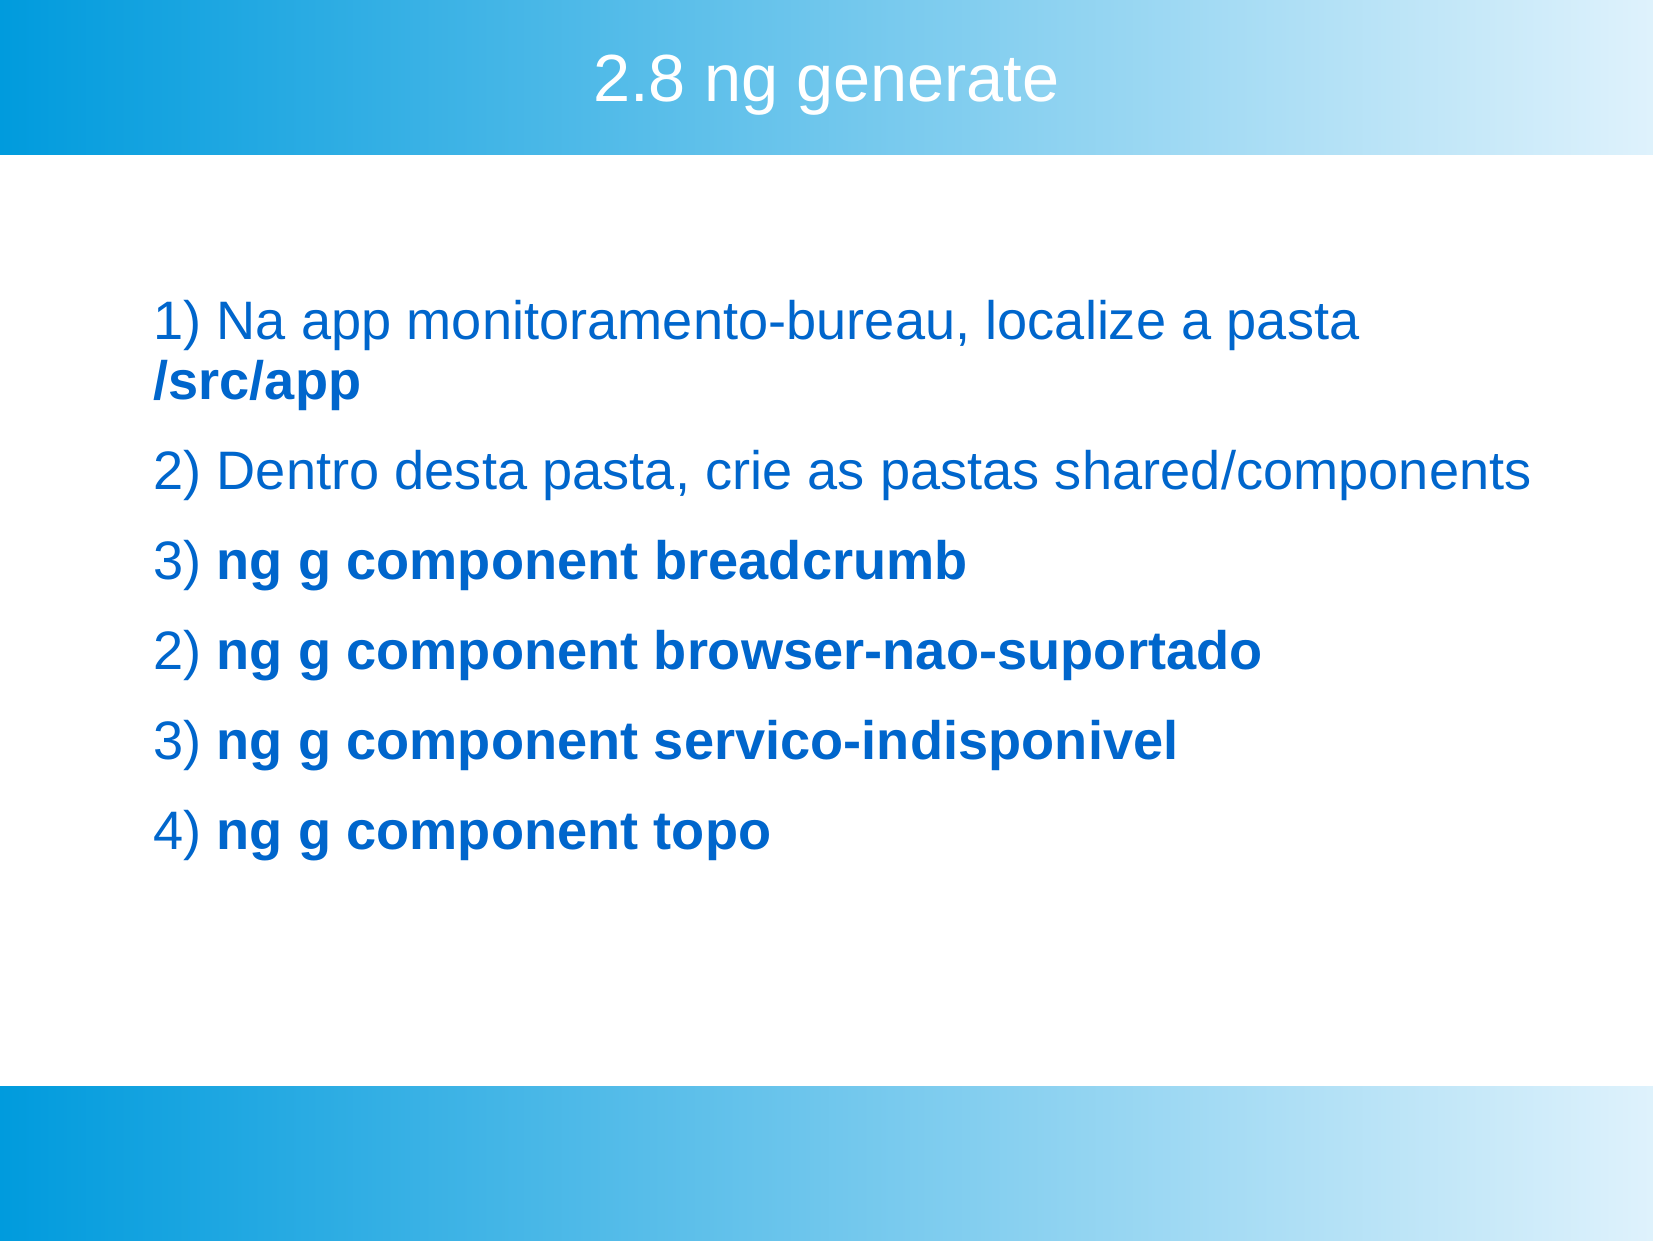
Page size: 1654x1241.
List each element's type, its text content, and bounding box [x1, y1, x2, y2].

list 1) Na app monitoramento-bureau, localize a pasta /src/app 2) Dentro desta pasta, crie as pastas shared/components 3) ng g component breadcrumb 2) ng g component browser-nao-suportado 3) ng g component servico-indisponivel 4) ng g component topo [82, 290, 1571, 1021]
title 2.8 ng generate [82, 25, 1571, 131]
